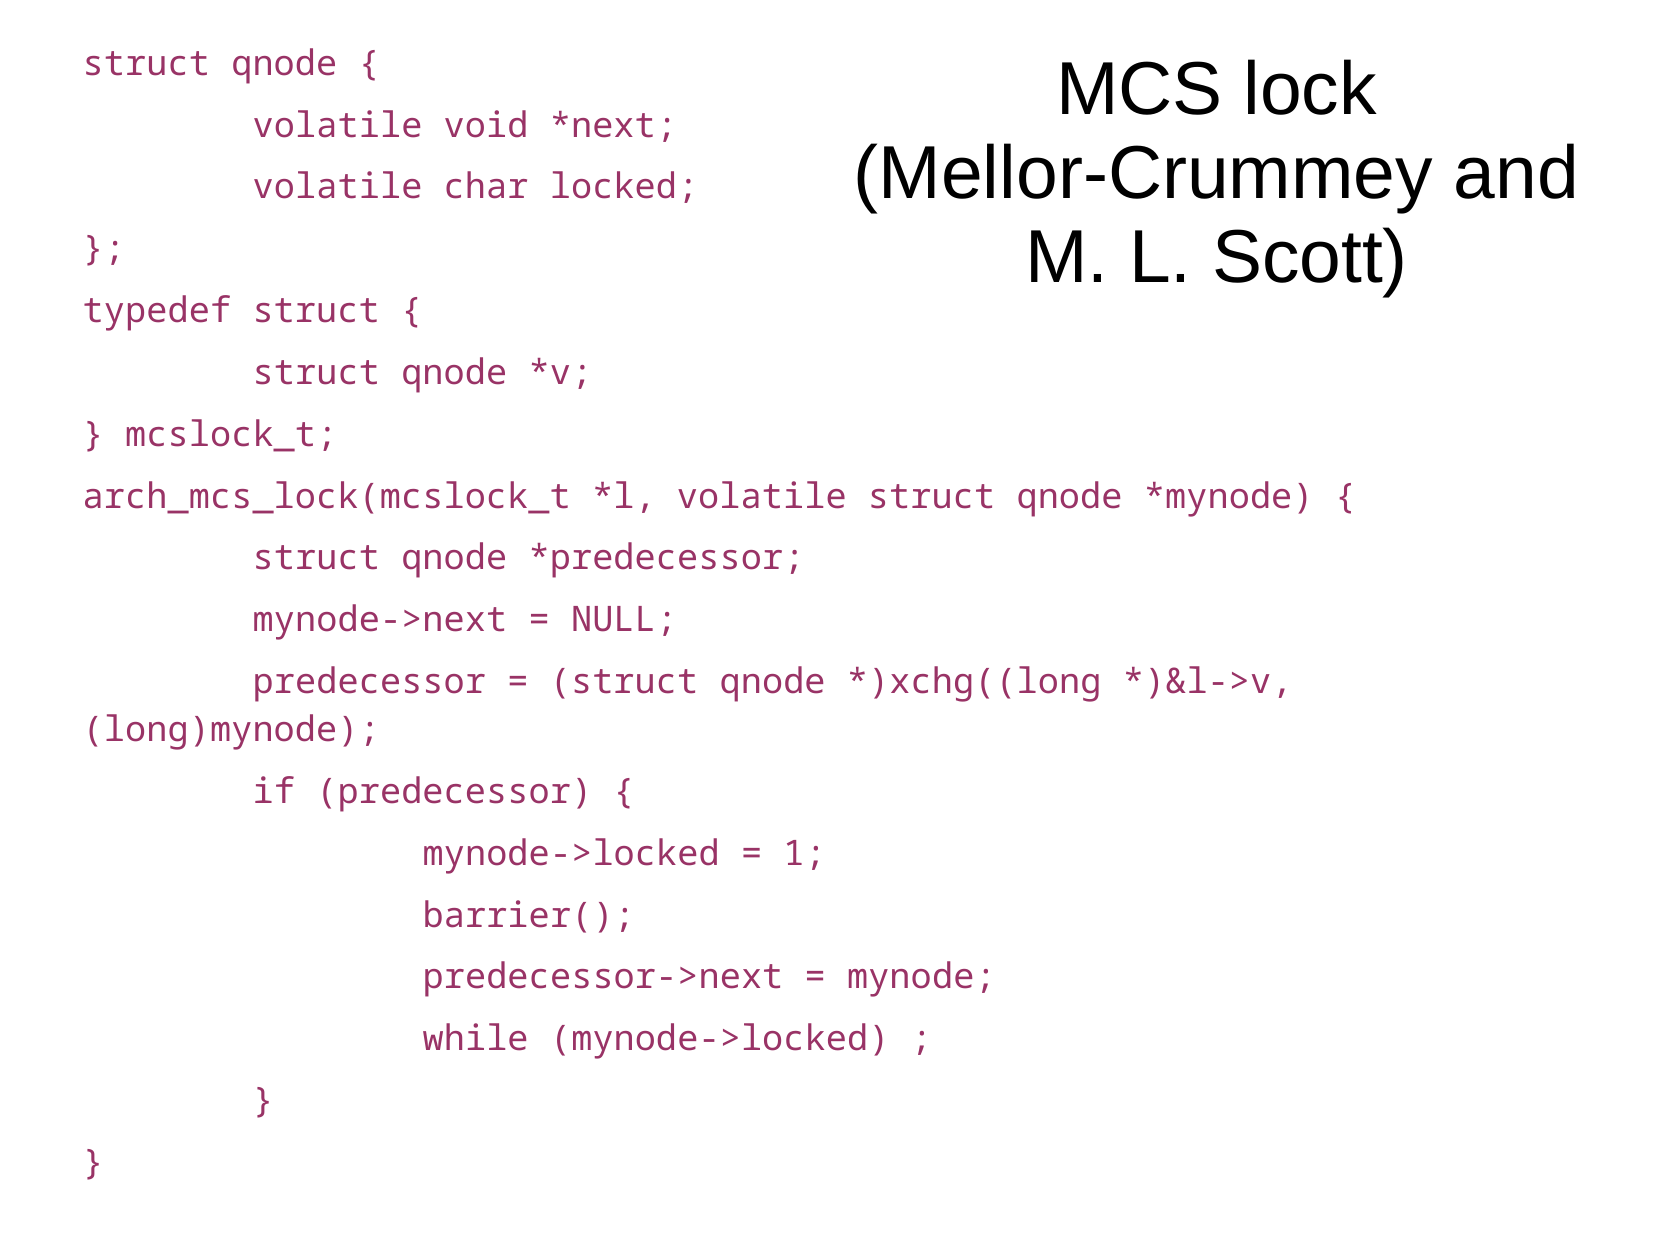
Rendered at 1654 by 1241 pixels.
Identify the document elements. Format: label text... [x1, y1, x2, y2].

title MCS lock (Mellor-Crummey and M. L. Scott) [825, 46, 1609, 299]
list struct qnode { volatile void *next; volatile char locked; }; typedef struct { struct qnode *v; } mcslock_t; arch_mcs_lock(mcslock_t *l, volatile struct qnode *mynode) { struct qnode *predecessor; mynode->next = NULL; predecessor = (struct qnode *)xchg((long *)&l->v, (long)mynode); if (predecessor) { mynode->locked = 1; barrier(); predecessor->next = mynode; while (mynode->locked) ; } } [82, 37, 1538, 1201]
